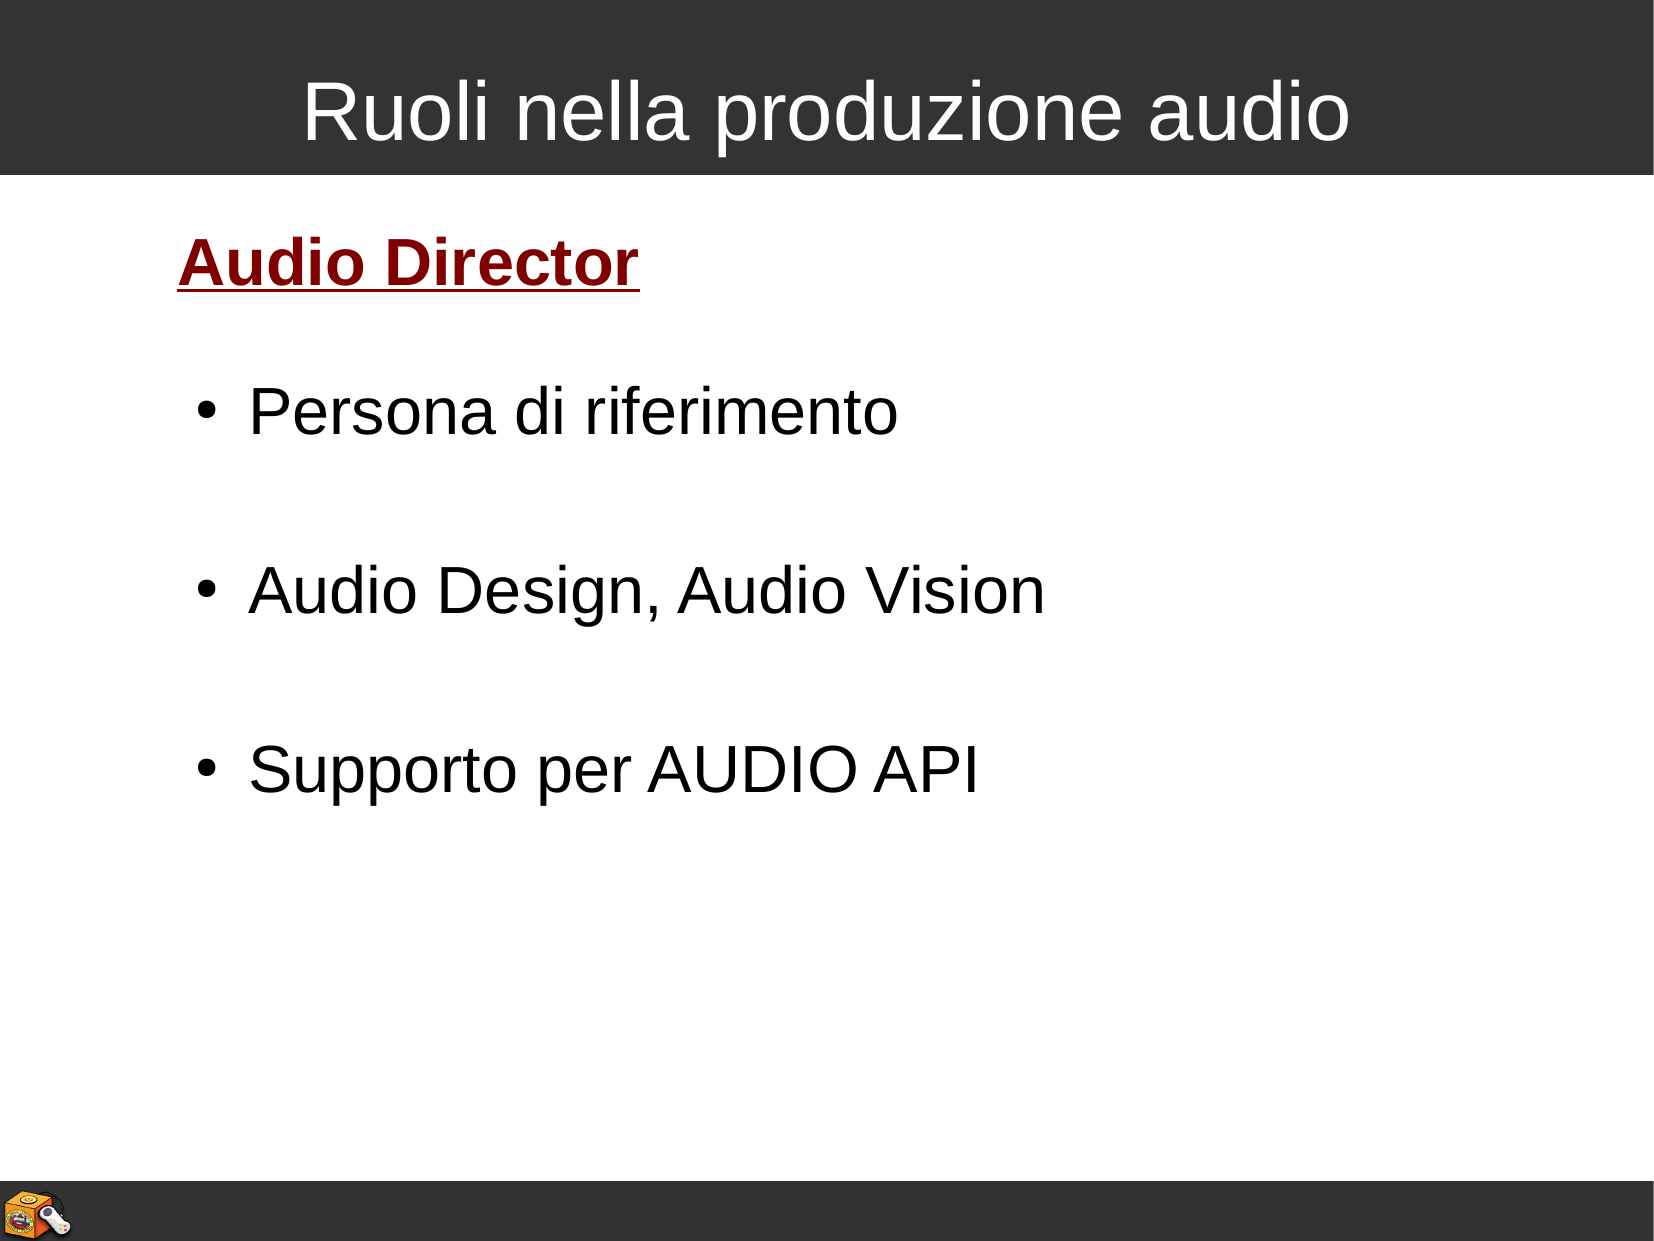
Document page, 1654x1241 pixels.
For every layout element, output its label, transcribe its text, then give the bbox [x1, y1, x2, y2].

picture [0, 0, 1654, 175]
title Ruoli nella produzione audio [82, 15, 1571, 208]
subtitle Audio Director Persona di riferimento Audio Design, Audio Vision Supporto per AUDIO API [177, 224, 1241, 807]
picture [0, 1181, 1654, 1241]
